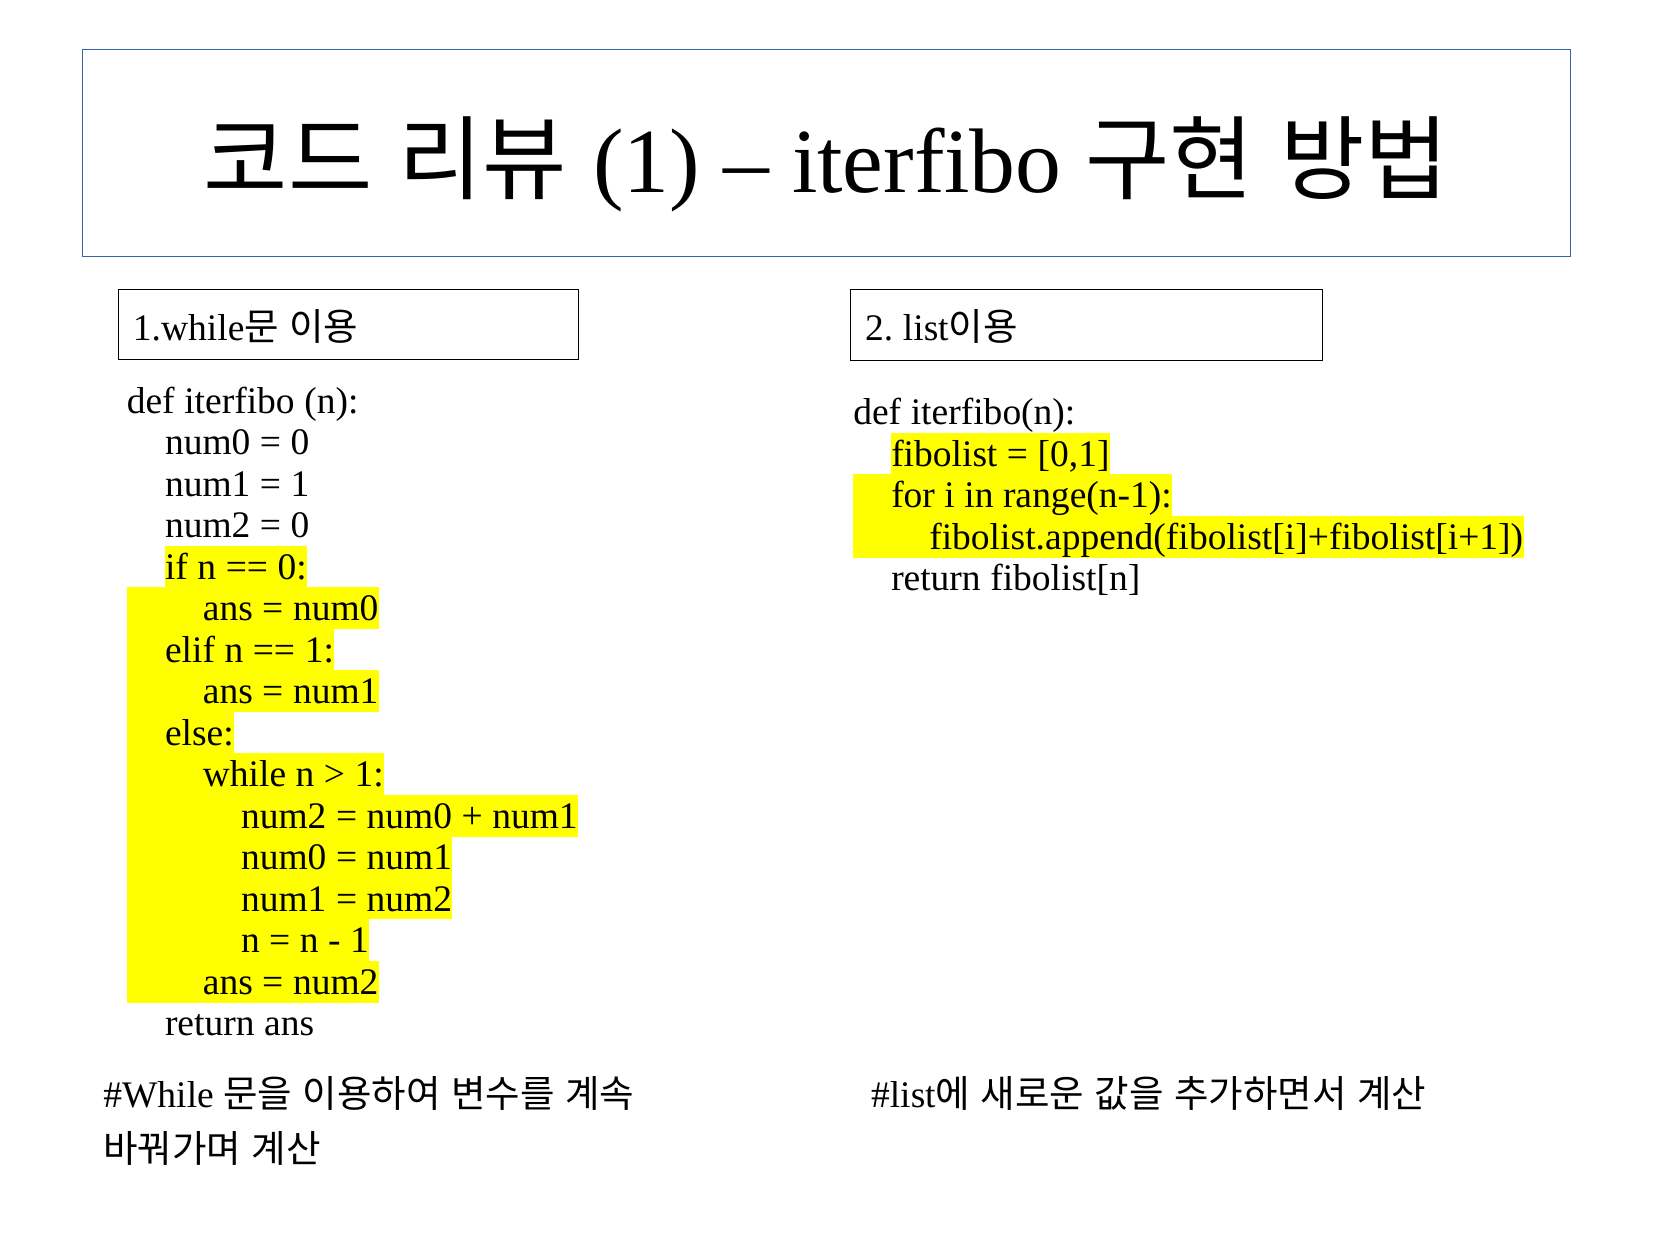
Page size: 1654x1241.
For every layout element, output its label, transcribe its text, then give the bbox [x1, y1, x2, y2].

text_box #While 문을 이용하여 변수를 계속 바꿔가며 계산 [88, 1057, 656, 1183]
text_box def iterfibo (n): num0 = 0 num1 = 1 num2 = 0 if n == 0: ans = num0 elif n == 1: ans = num1 else: while n > 1: num2 = num0 + num1 num0 = num1 num1 = num2 n = n - 1 ans = num2 return ans [112, 330, 621, 1057]
text_box 1.while문 이용 [118, 289, 579, 360]
title 코드 리뷰 (1) – iterfibo 구현 방법 [82, 49, 1571, 257]
text_box #list에 새로운 값을 추가하면서 계산 [856, 1057, 1589, 1128]
text_box 2. list이용 [850, 289, 1323, 361]
text_box def iterfibo(n): fibolist = [0,1] for i in range(n-1): fibolist.append(fibolist[i]+fibolist[i+1]) return fibolist[n] [838, 383, 1539, 607]
